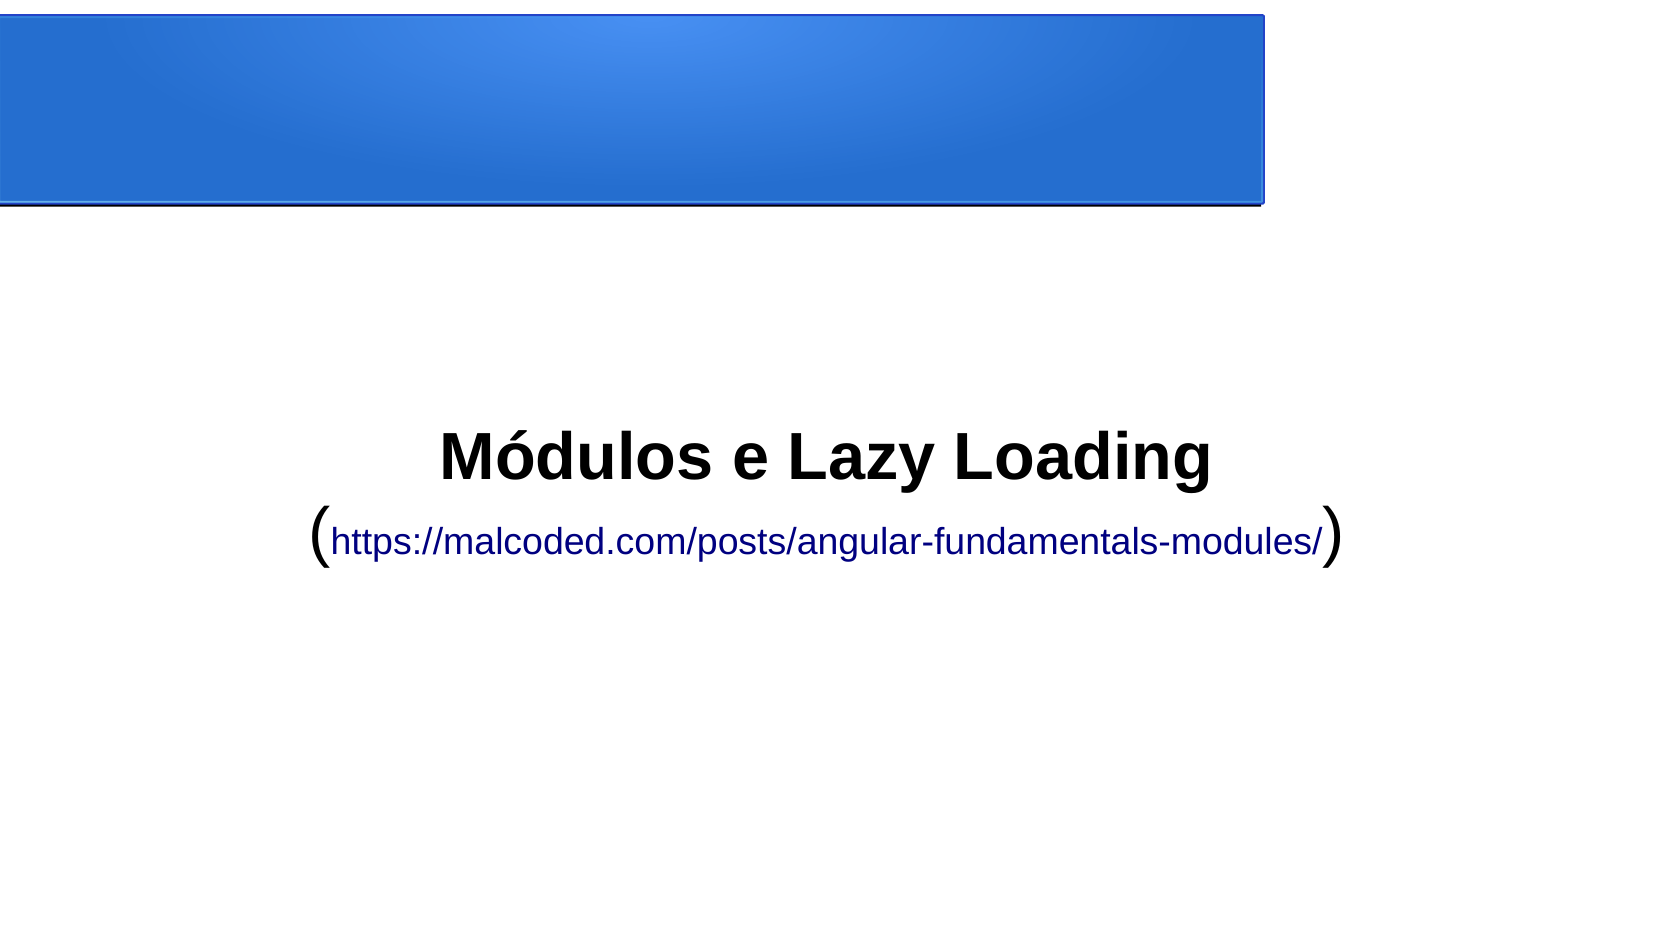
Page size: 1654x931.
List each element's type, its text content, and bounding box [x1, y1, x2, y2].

text_box Módulos e Lazy Loading (https://malcoded.com/posts/angular-fundamentals-modules/) [82, 224, 1571, 764]
